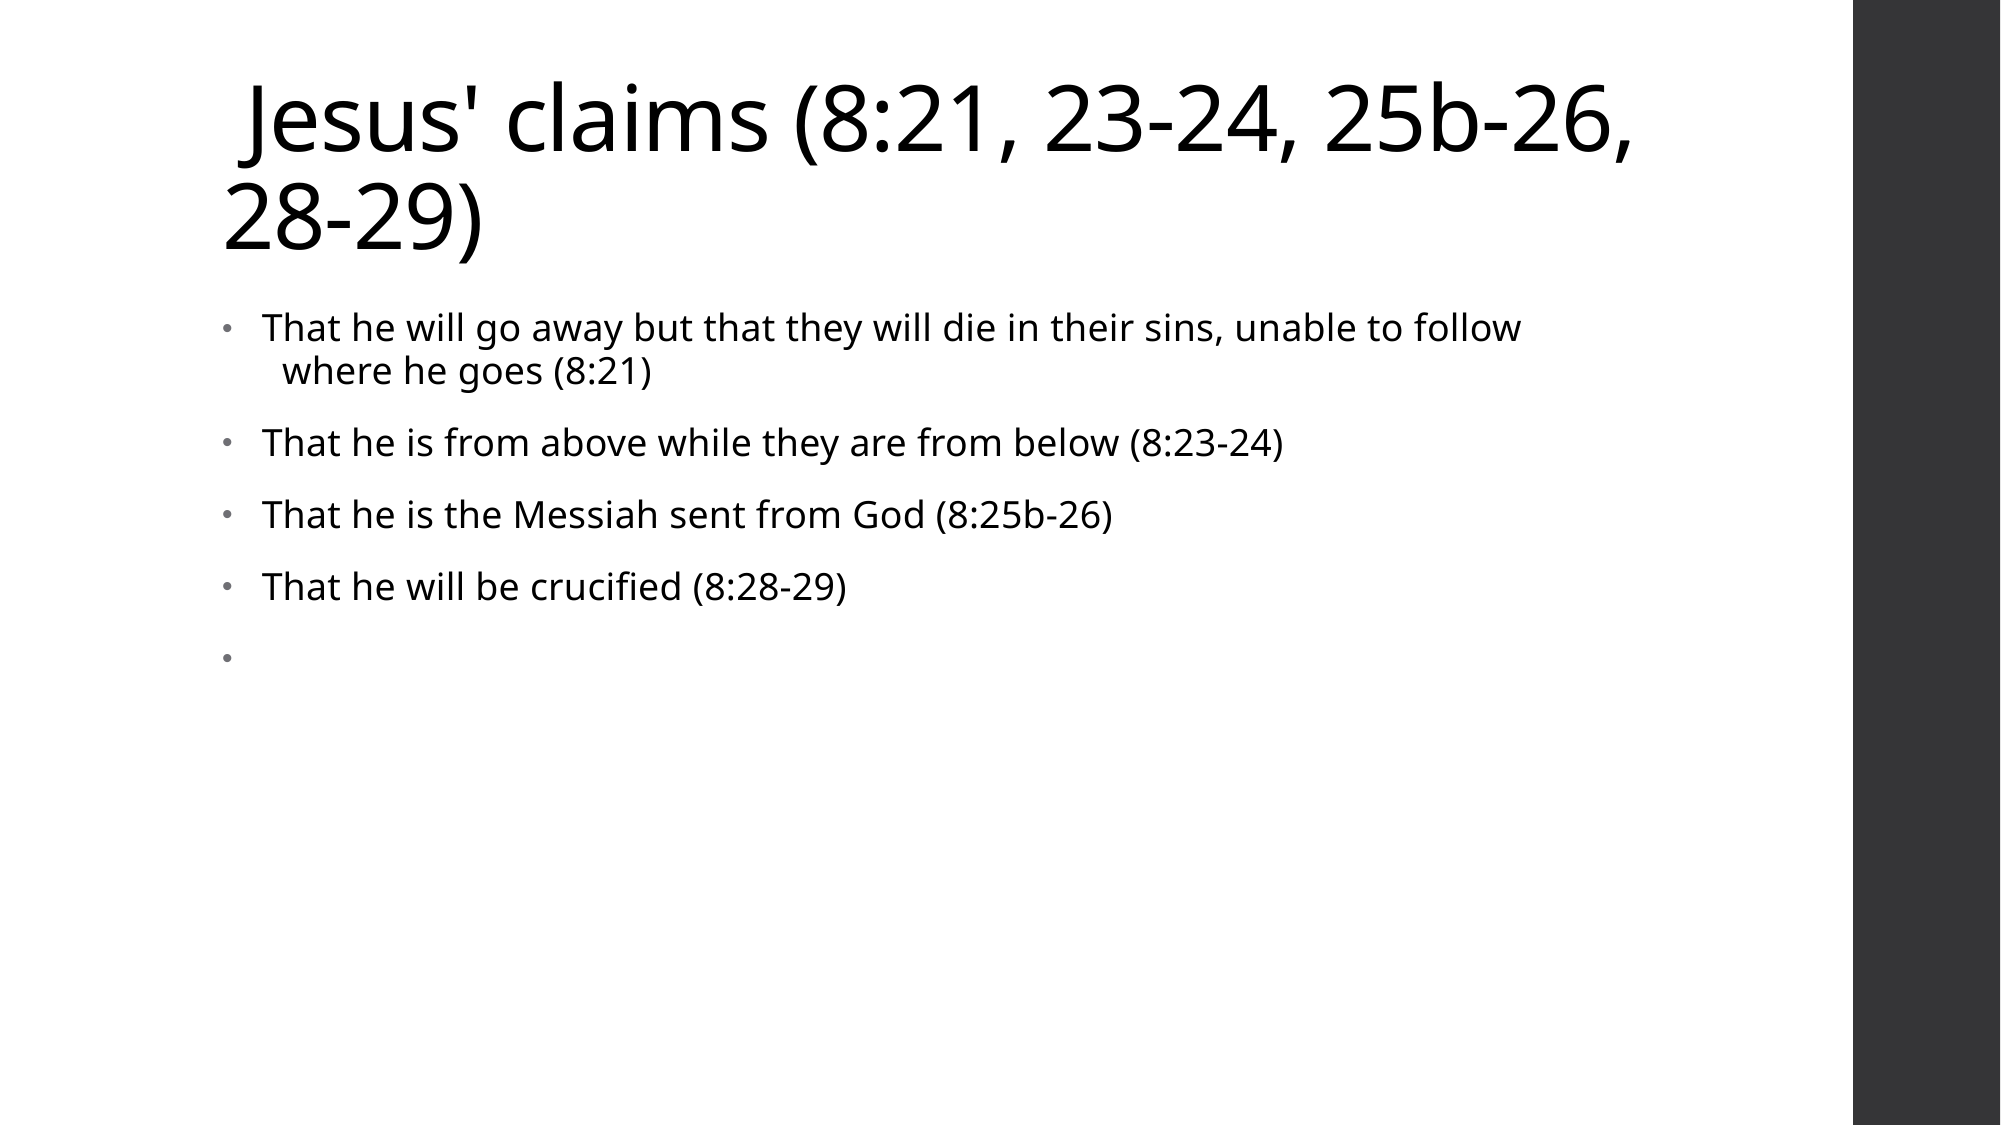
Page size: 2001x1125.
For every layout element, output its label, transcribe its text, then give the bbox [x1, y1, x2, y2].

list That he will go away but that they will die in their sins, unable to follow where he goes (8:21) That he is from above while they are from below (8:23-24) That he is the Messiah sent from God (8:25b-26) That he will be crucified (8:28-29) [206, 299, 1617, 1014]
title Jesus' claims (8:21, 23-24, 25b-26, 28-29) [206, 60, 1797, 278]
